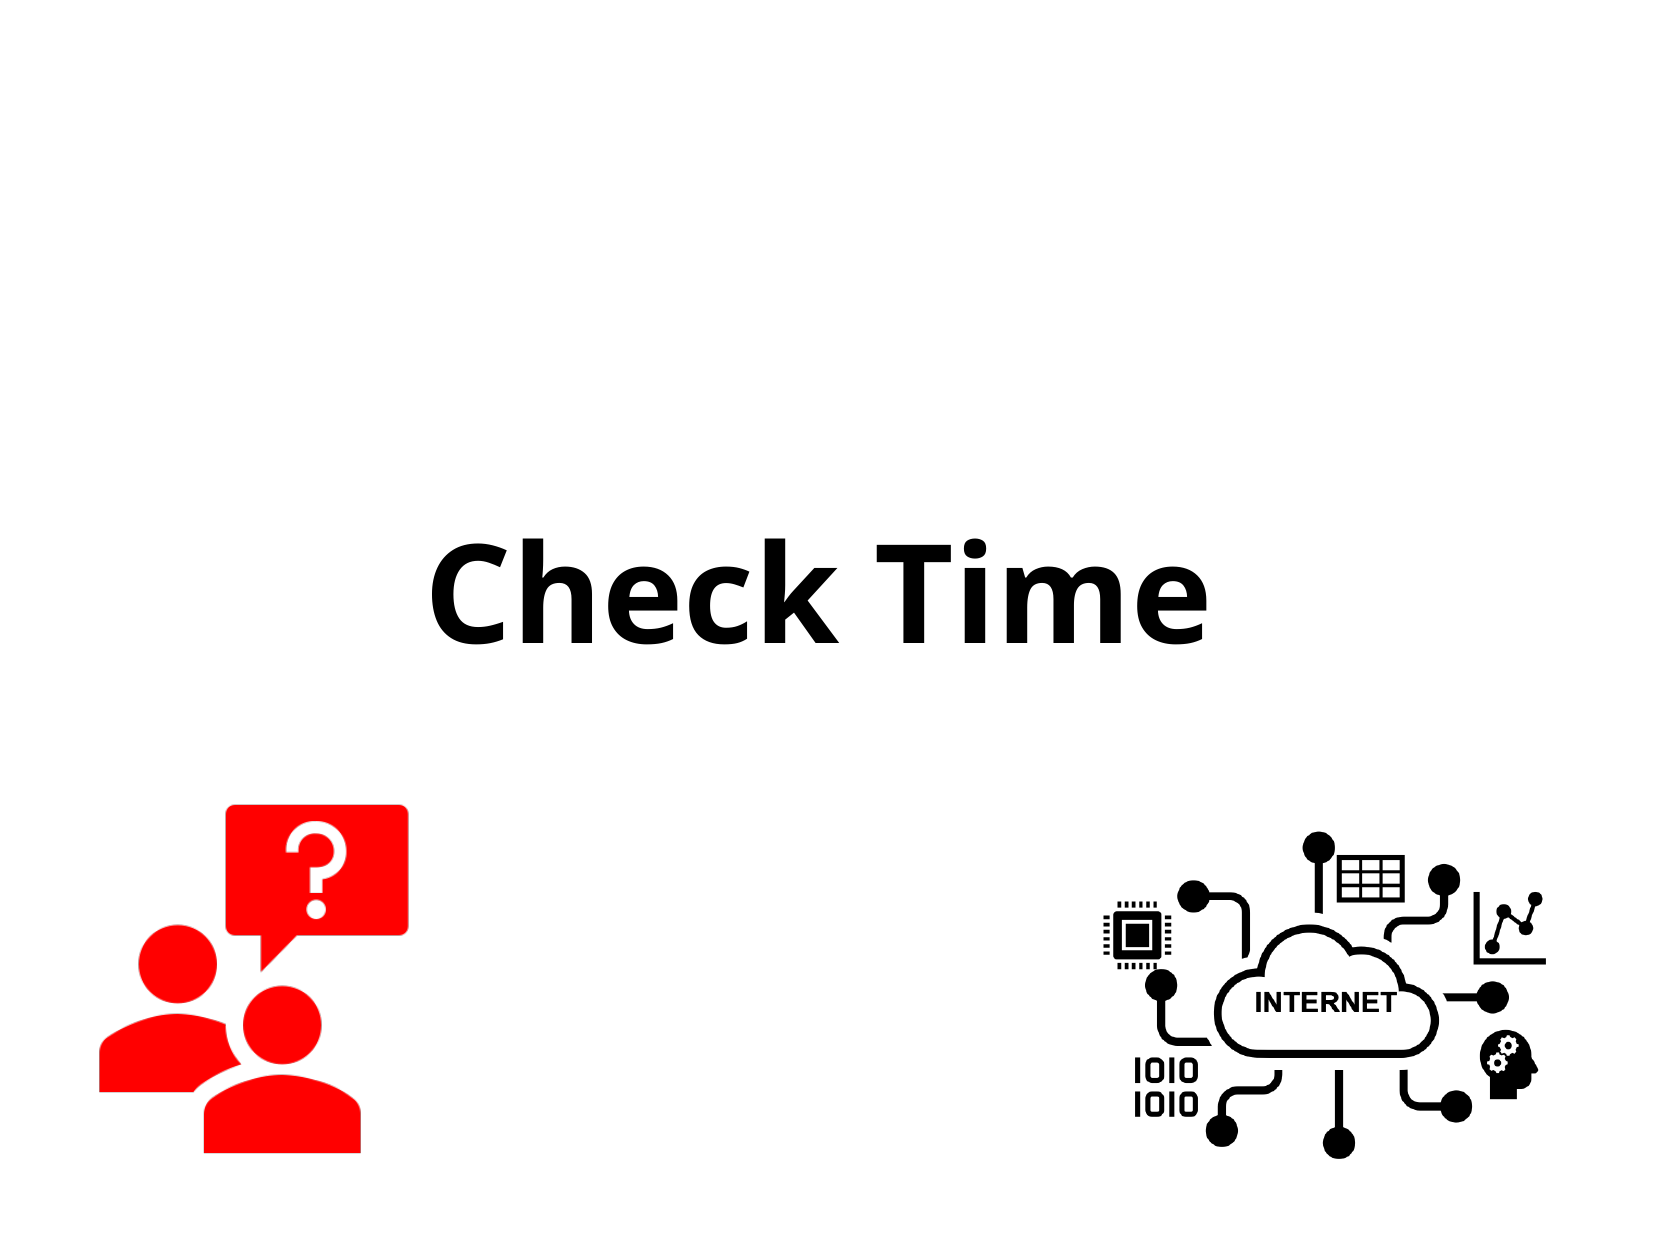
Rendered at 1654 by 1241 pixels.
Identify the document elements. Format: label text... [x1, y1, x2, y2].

picture [1062, 788, 1609, 1206]
list Check Time [372, 490, 1348, 1211]
picture [45, 770, 463, 1188]
